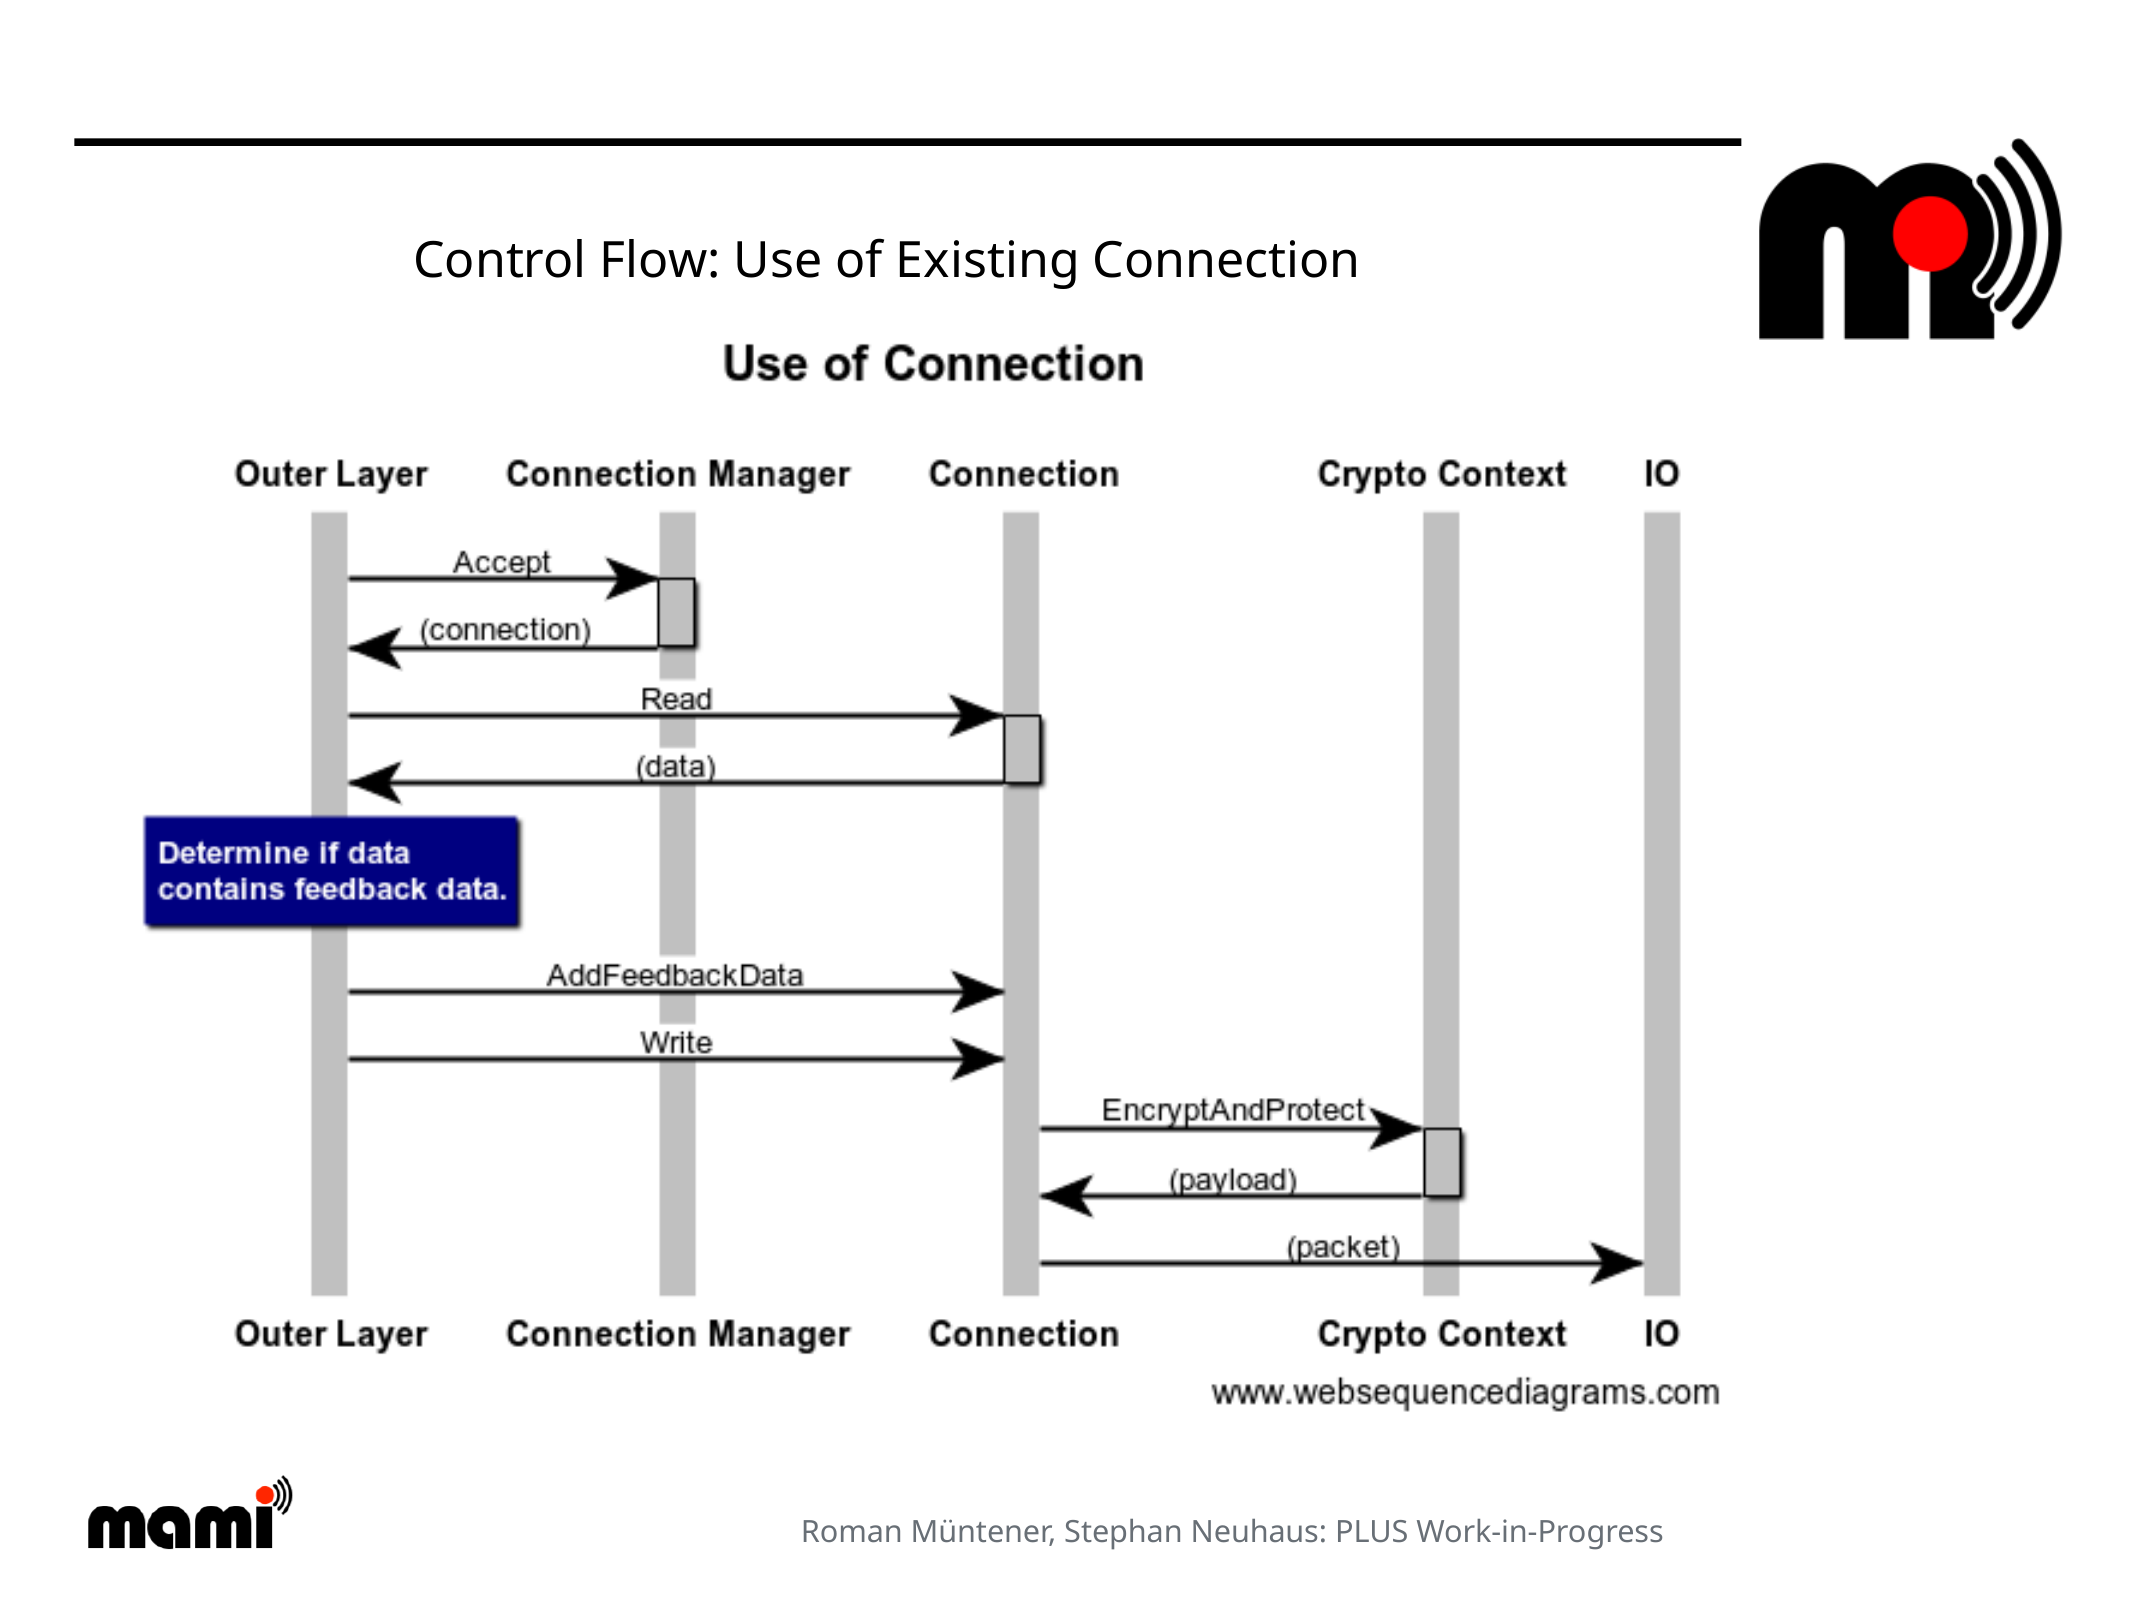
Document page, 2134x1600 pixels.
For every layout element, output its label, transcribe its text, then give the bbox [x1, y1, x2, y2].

title Control Flow: Use of Existing Connection [75, 144, 1700, 372]
picture [1758, 138, 2065, 340]
picture [120, 314, 1741, 1432]
picture [86, 1473, 294, 1552]
